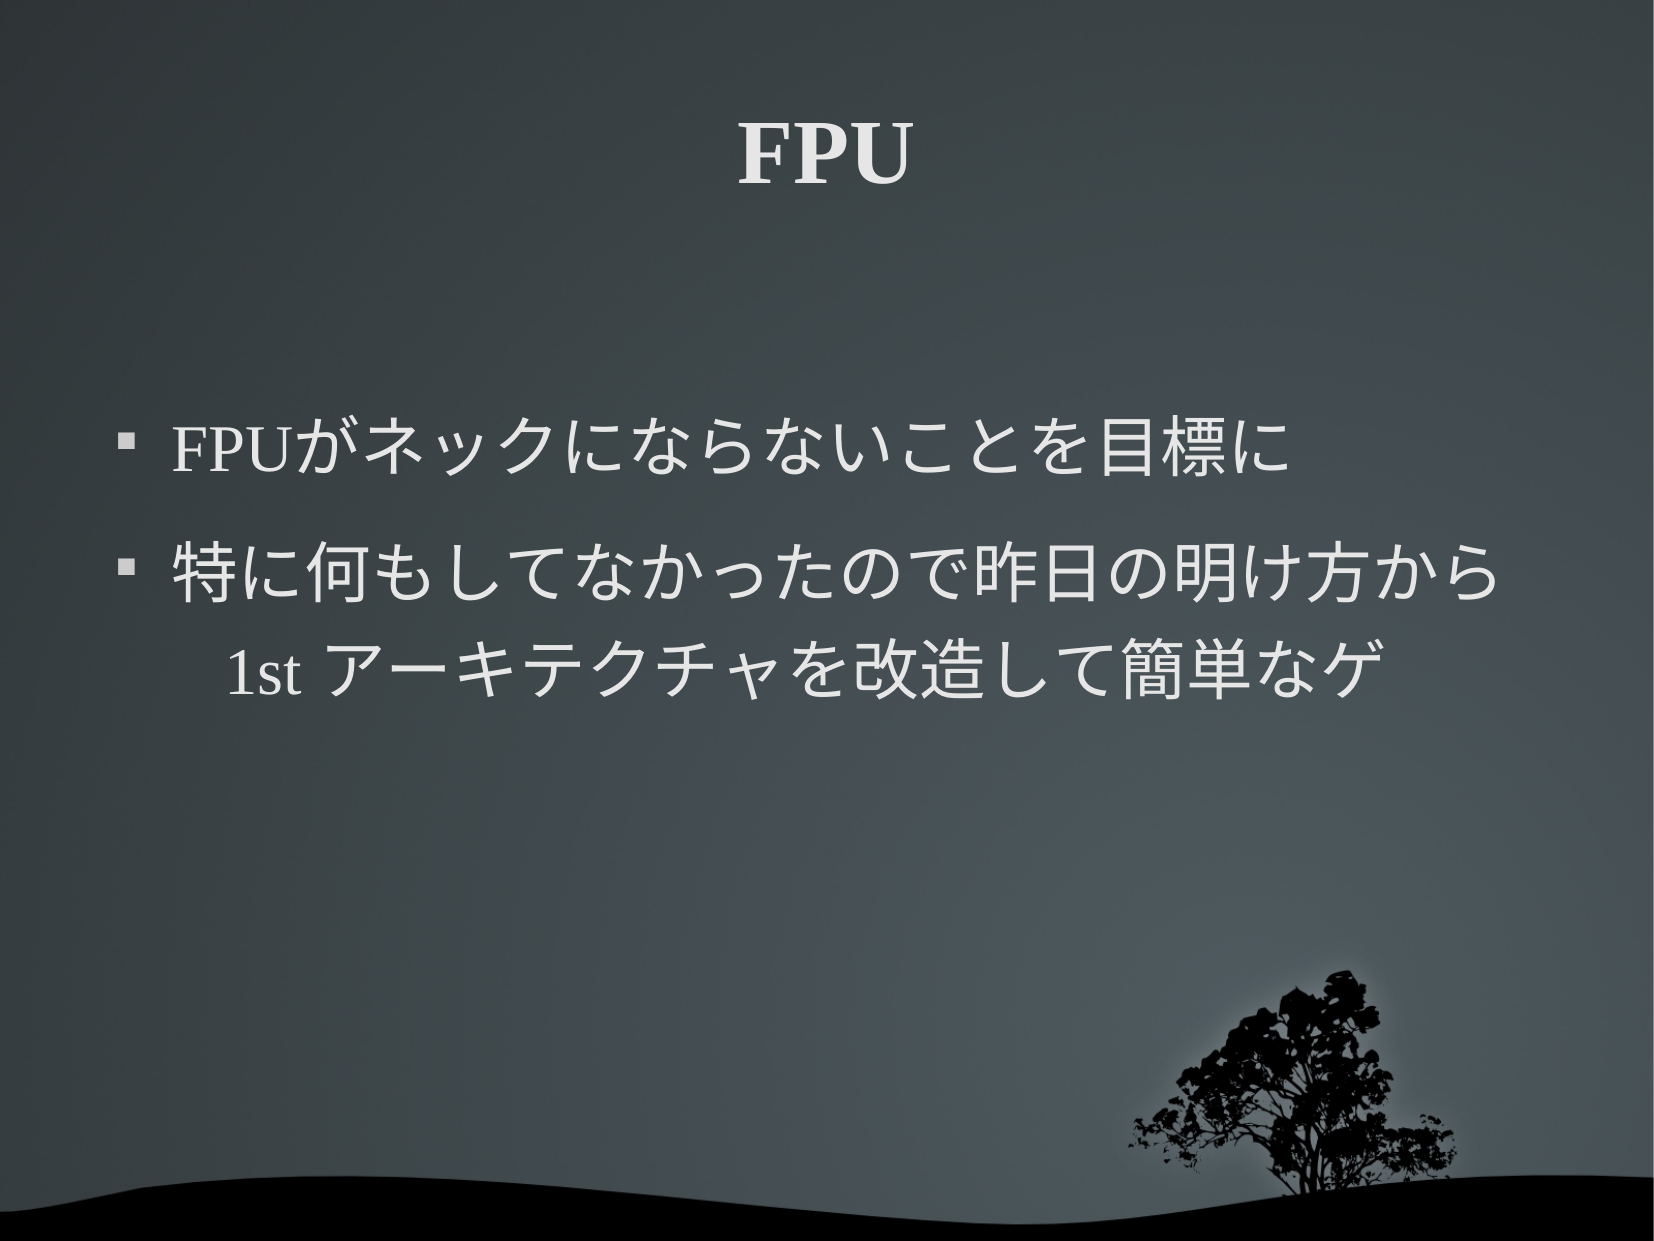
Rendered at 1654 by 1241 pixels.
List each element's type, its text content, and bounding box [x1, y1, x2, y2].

picture [0, 0, 1654, 1241]
list FPUがネックにならないことを目標に 特に何もしてなかったので昨日の明け方から1st アーキテクチャを改造して簡単なゲ [82, 290, 1571, 1109]
title FPU [82, 49, 1571, 257]
